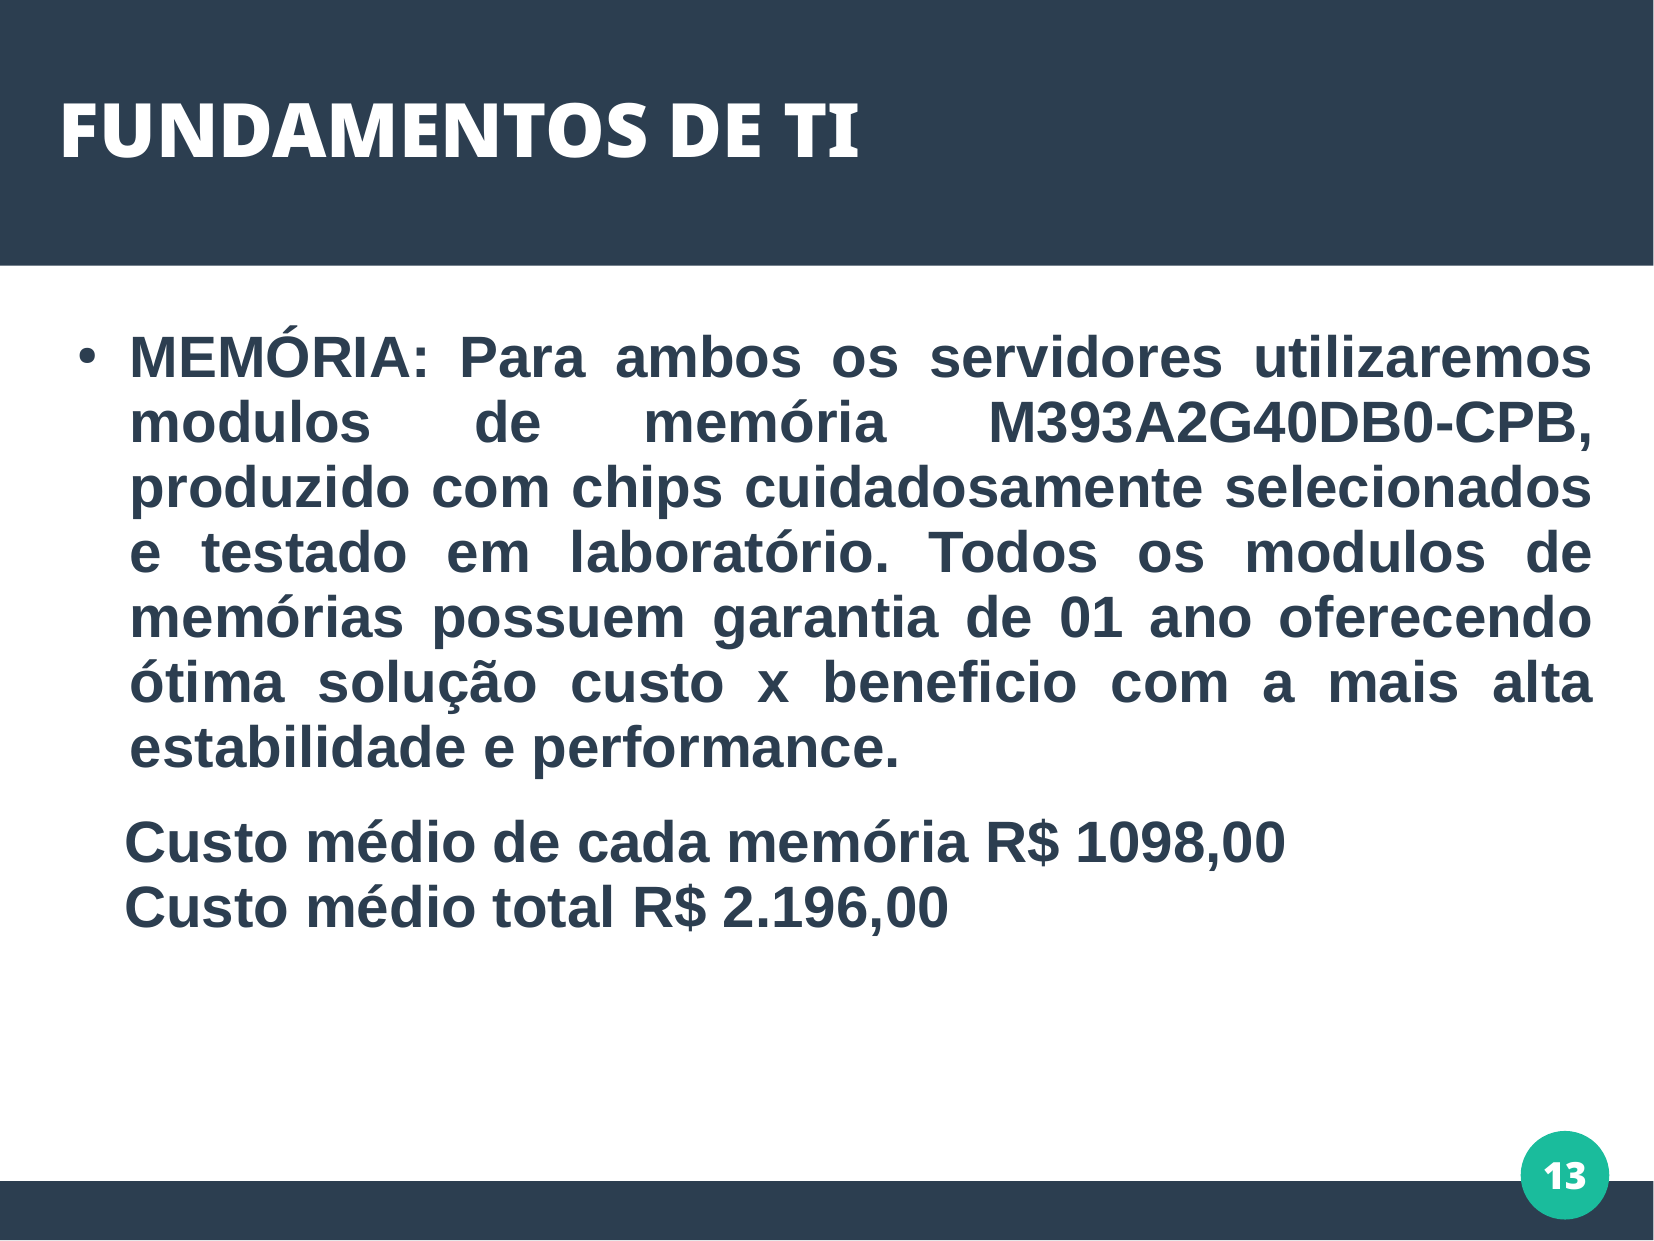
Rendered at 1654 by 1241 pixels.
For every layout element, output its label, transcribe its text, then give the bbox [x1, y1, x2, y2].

title FUNDAMENTOS DE TI [59, 49, 1595, 207]
list MEMÓRIA: Para ambos os servidores utilizaremos modulos de memória M393A2G40DB0-CPB, produzido com chips cuidadosamente selecionados e testado em laboratório. Todos os modulos de memórias possuem garantia de 01 ano oferecendo ótima solução custo x beneficio com a mais alta estabilidade e performance. Custo médio de cada memória R$ 1098,00 Custo médio total R$ 2.196,00 [59, 324, 1595, 1152]
